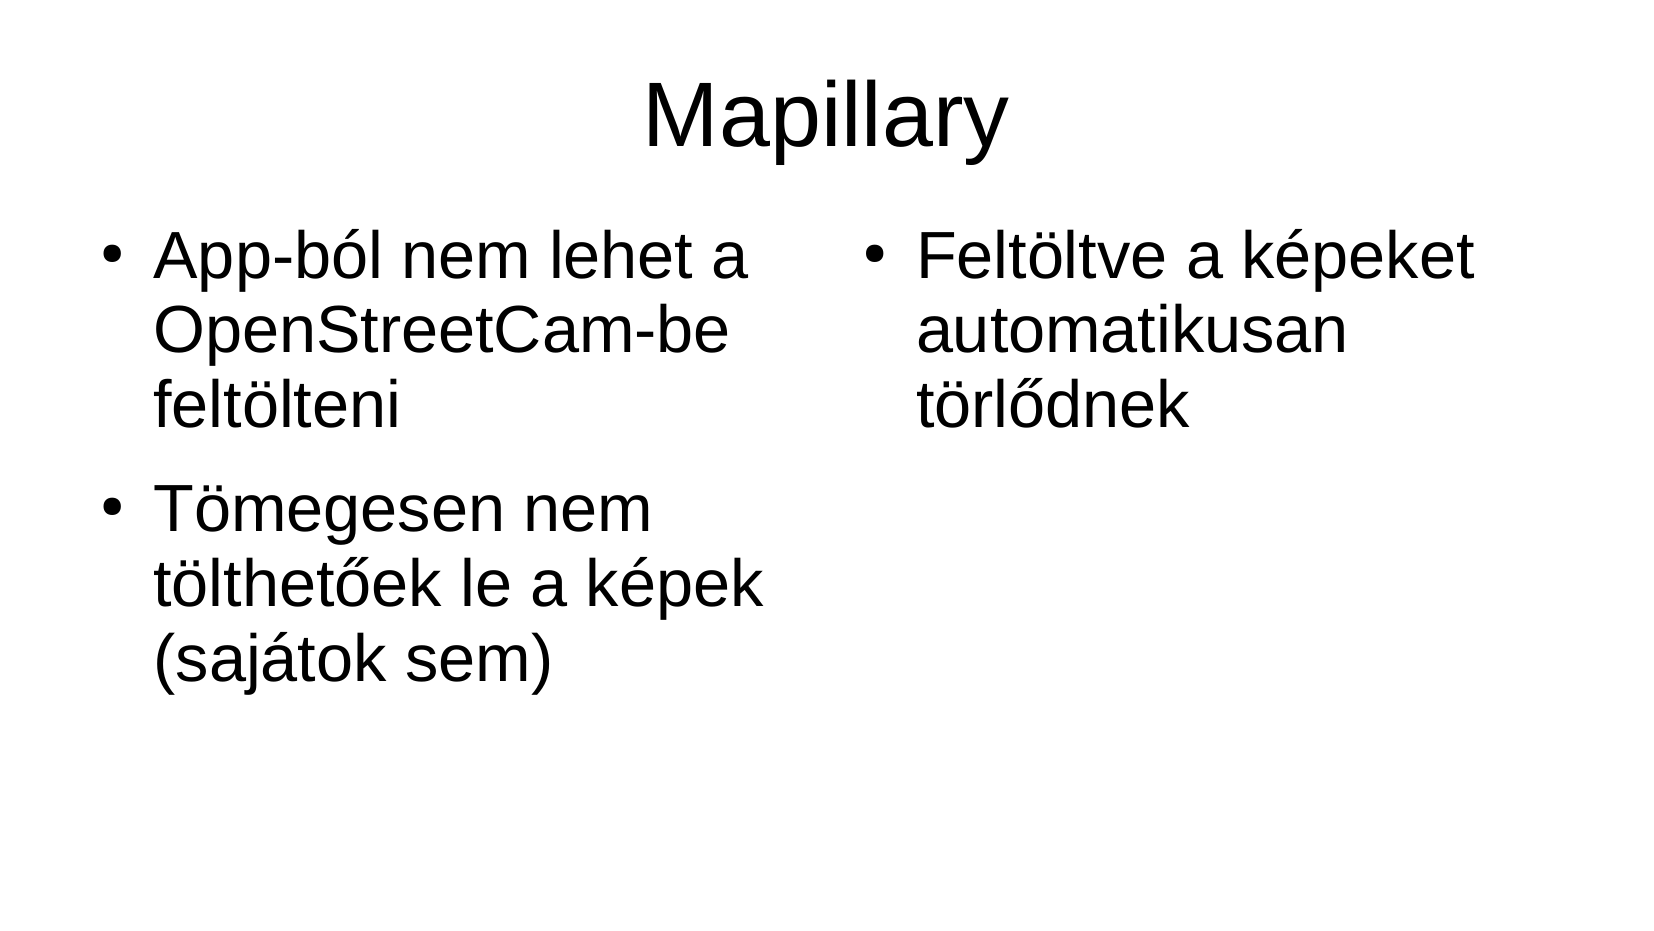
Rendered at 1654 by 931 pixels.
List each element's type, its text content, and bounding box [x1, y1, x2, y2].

title Mapillary [82, 37, 1571, 193]
list App-ból nem lehet a OpenStreetCam-be feltölteni Tömegesen nem tölthetőek le a képek (sajátok sem) [82, 217, 809, 758]
list Feltöltve a képeket automatikusan törlődnek [845, 217, 1572, 758]
